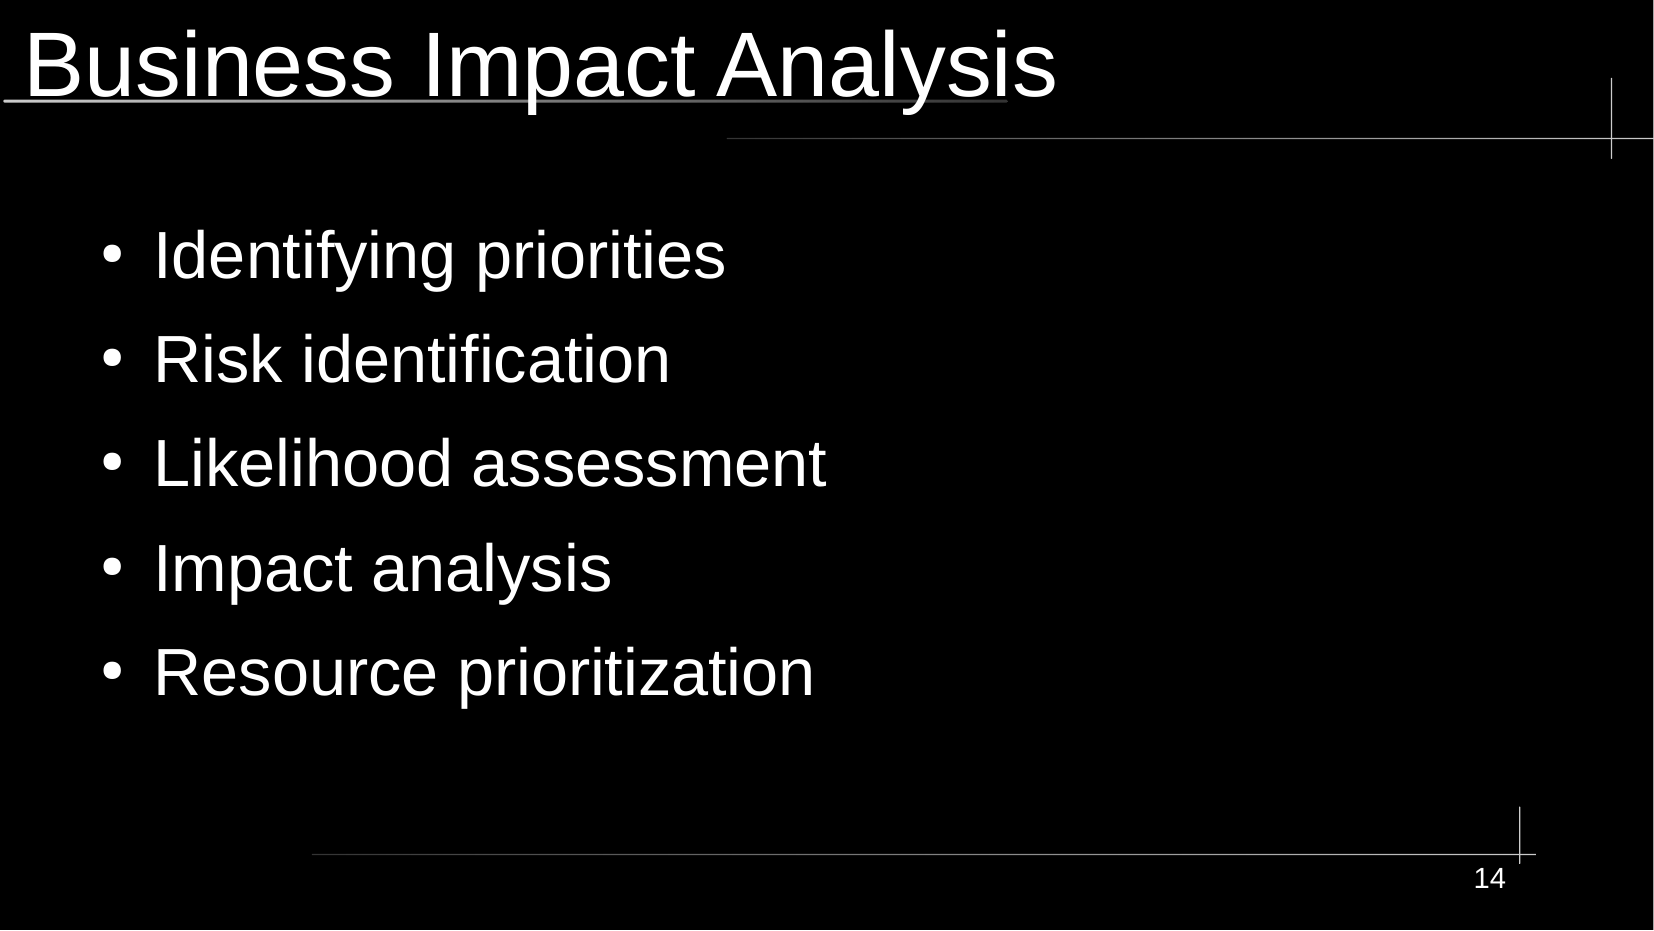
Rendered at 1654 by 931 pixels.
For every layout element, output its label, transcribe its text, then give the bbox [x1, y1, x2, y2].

list Identifying priorities Risk identification Likelihood assessment Impact analysis Resource prioritization [82, 217, 1571, 851]
title Business Impact Analysis [23, 11, 1589, 119]
